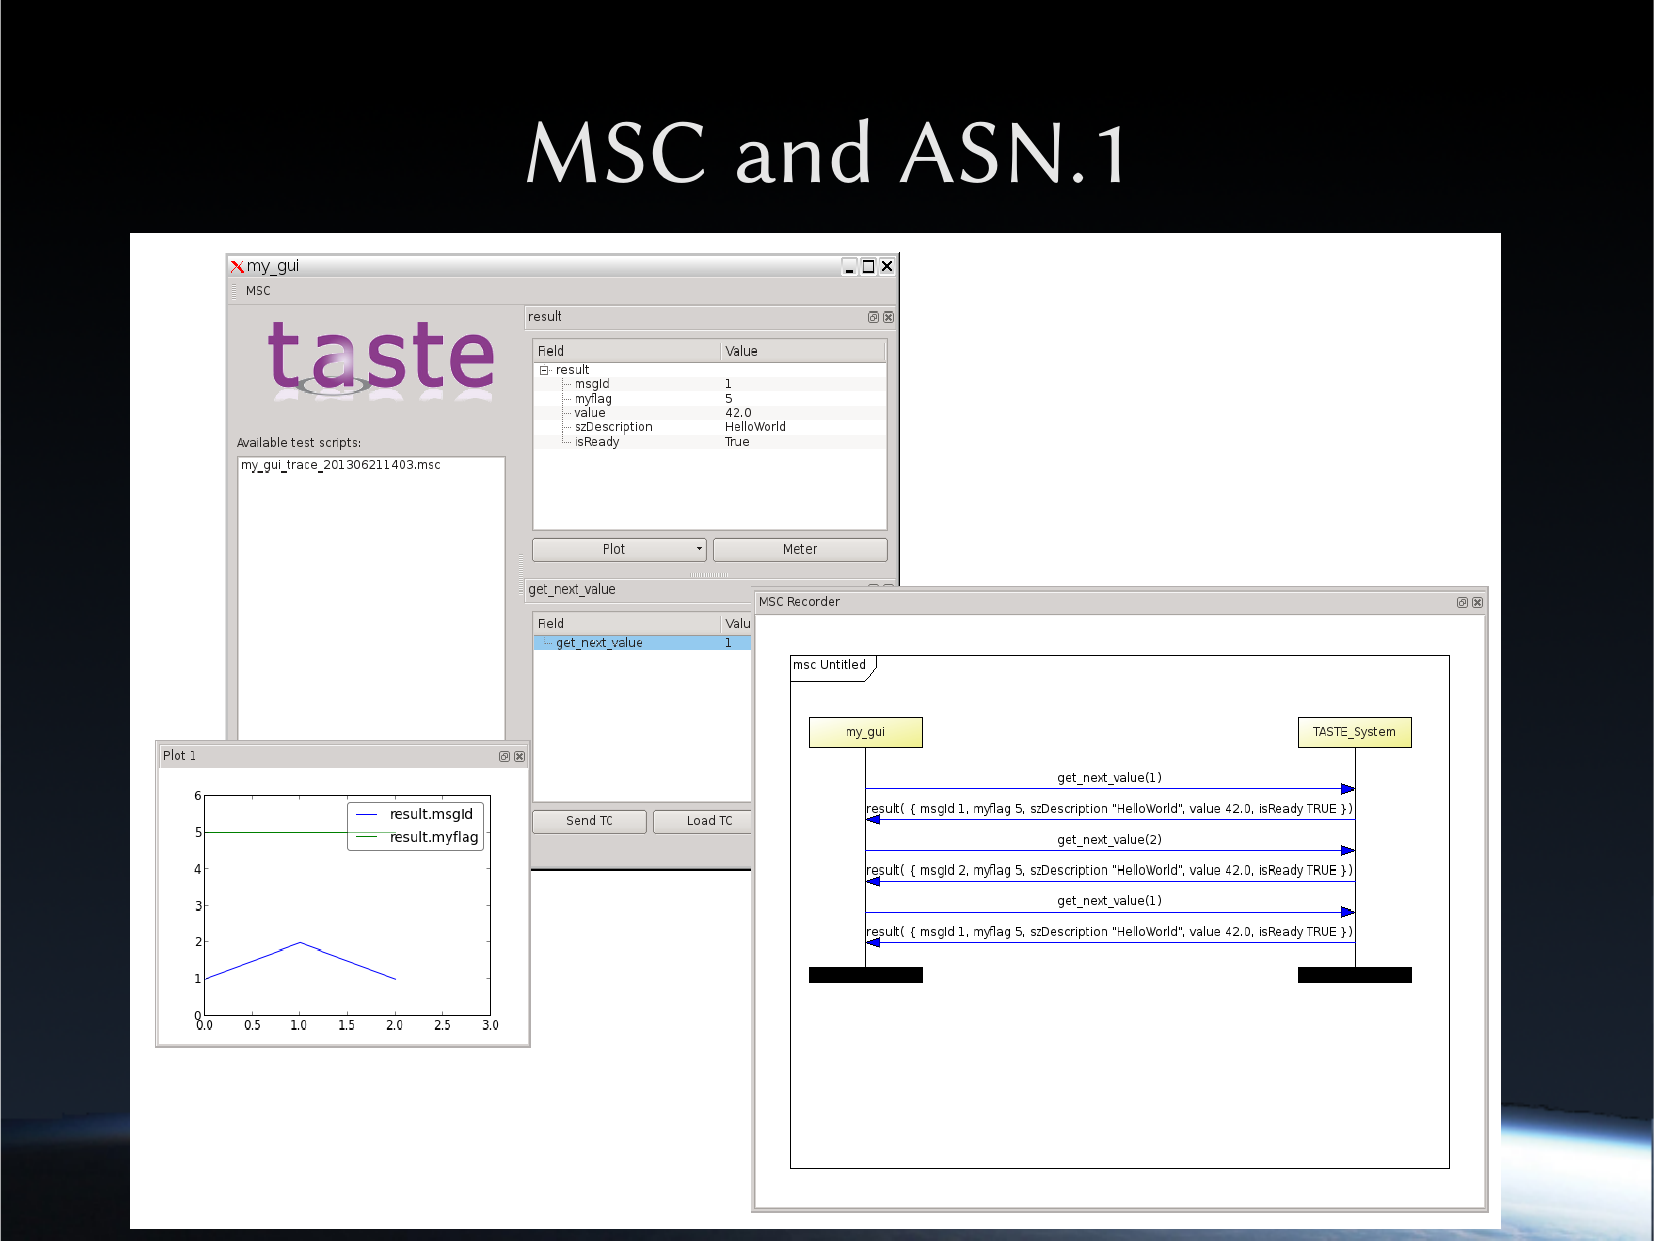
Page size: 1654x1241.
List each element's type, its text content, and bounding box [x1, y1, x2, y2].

title MSC and ASN.1 [82, 49, 1571, 257]
picture [0, 0, 1654, 1241]
